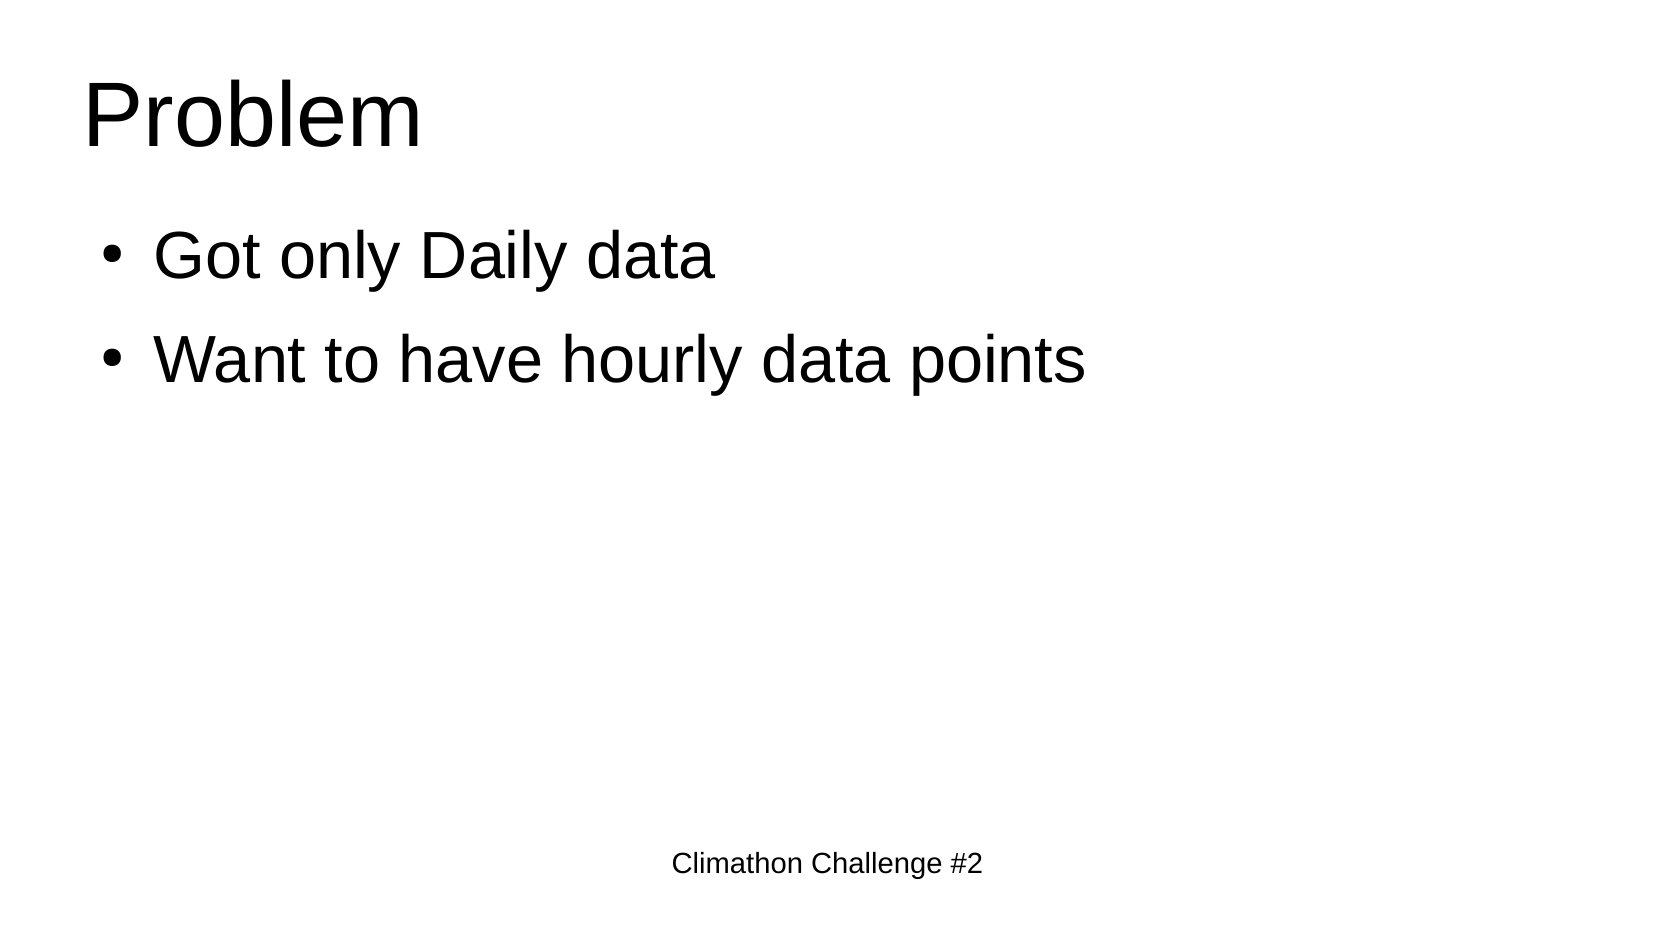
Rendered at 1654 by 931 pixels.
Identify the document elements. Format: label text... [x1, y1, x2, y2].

title Problem [82, 37, 1571, 193]
list Got only Daily data Want to have hourly data points [82, 217, 1571, 758]
